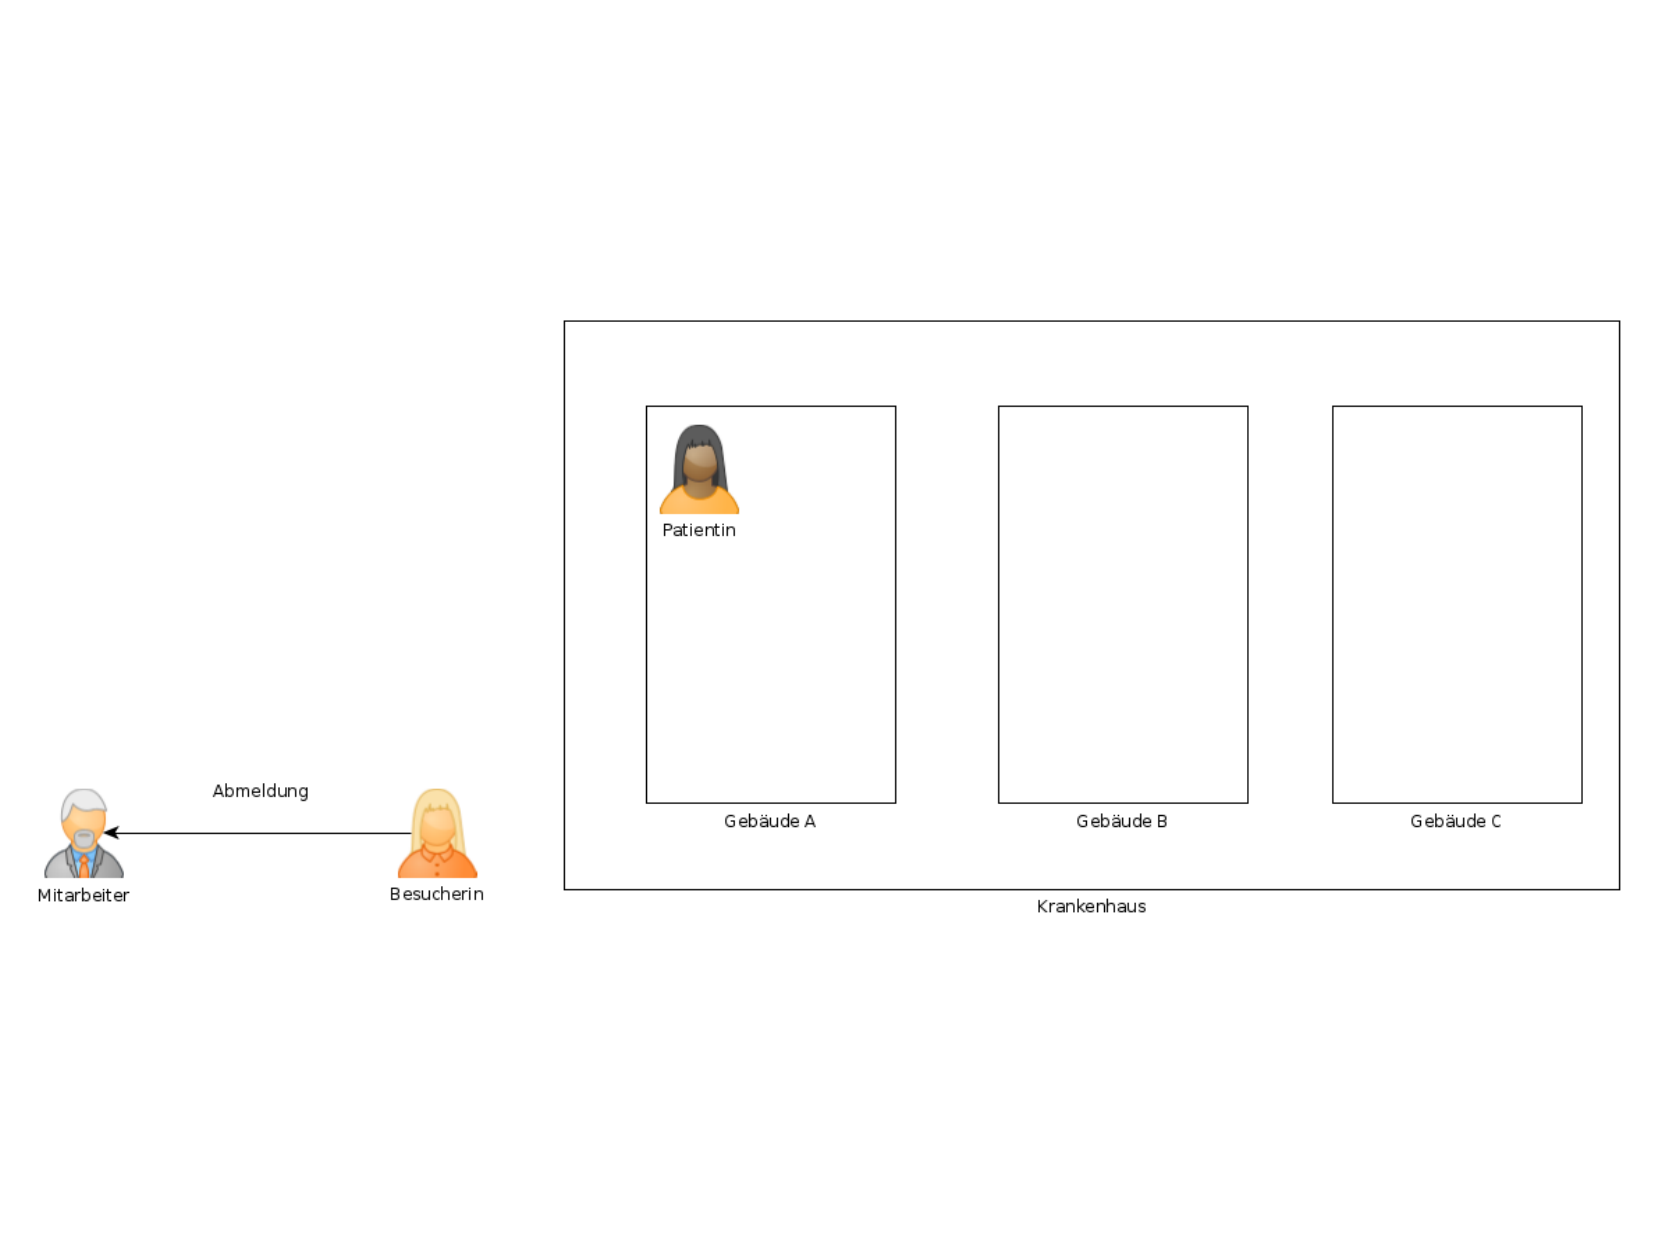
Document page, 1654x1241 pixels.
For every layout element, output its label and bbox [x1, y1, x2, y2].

picture [14, 300, 1640, 940]
